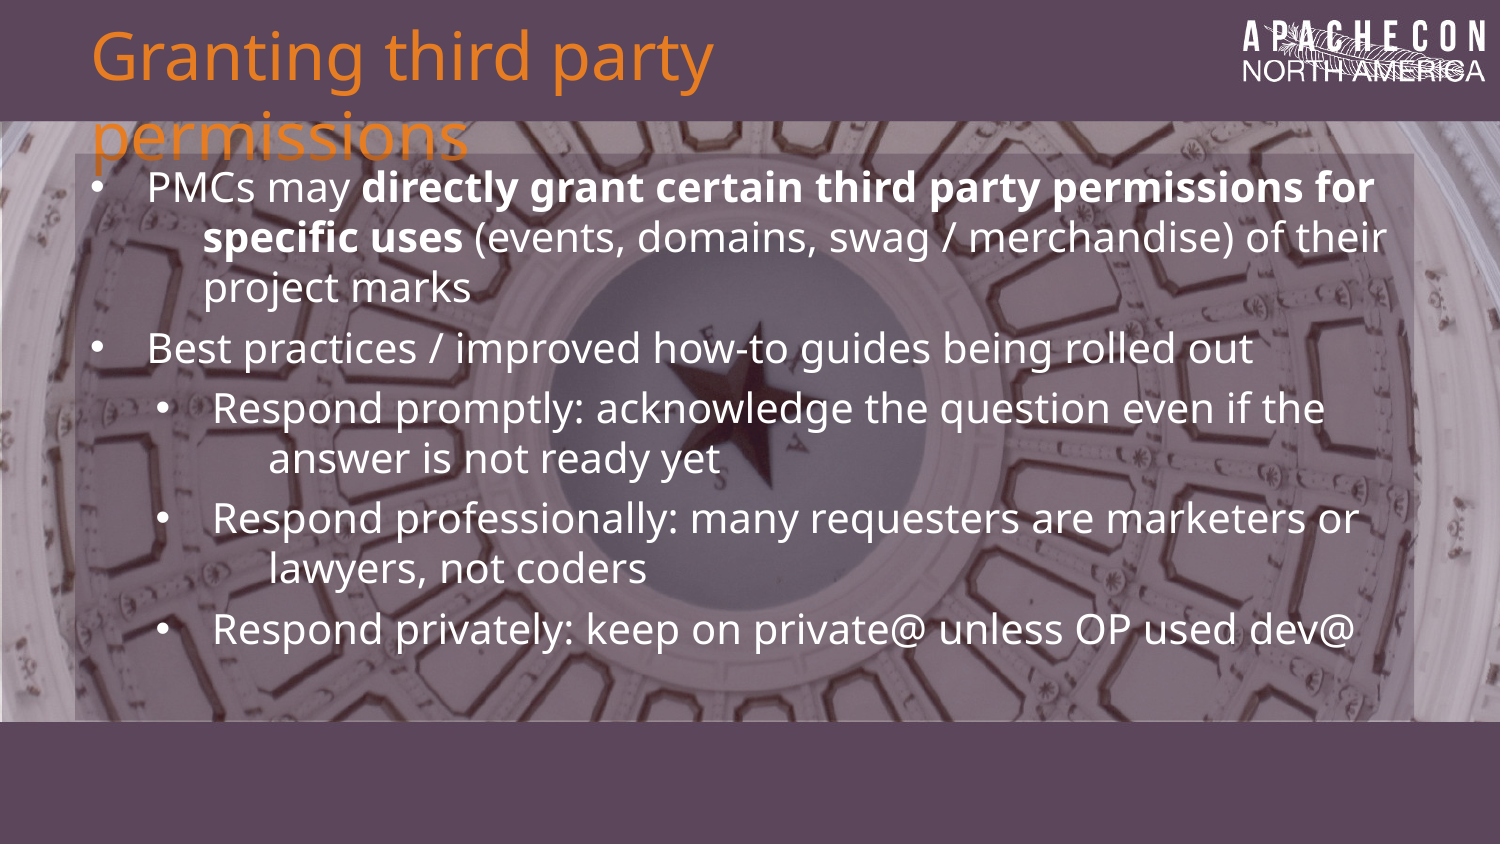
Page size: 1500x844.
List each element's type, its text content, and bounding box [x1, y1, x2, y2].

text_box PMCs may directly grant certain third party permissions for specific uses (events, domains, swag / merchandise) of their project marks Best practices / improved how-to guides being rolled out Respond promptly: acknowledge the question even if the answer is not ready yet Respond professionally: many requesters are marketers or lawyers, not coders Respond privately: keep on private@ unless OP used dev@ [75, 153, 1415, 721]
text_box Granting third party permissions [75, 6, 1116, 107]
picture [0, 0, 1500, 844]
